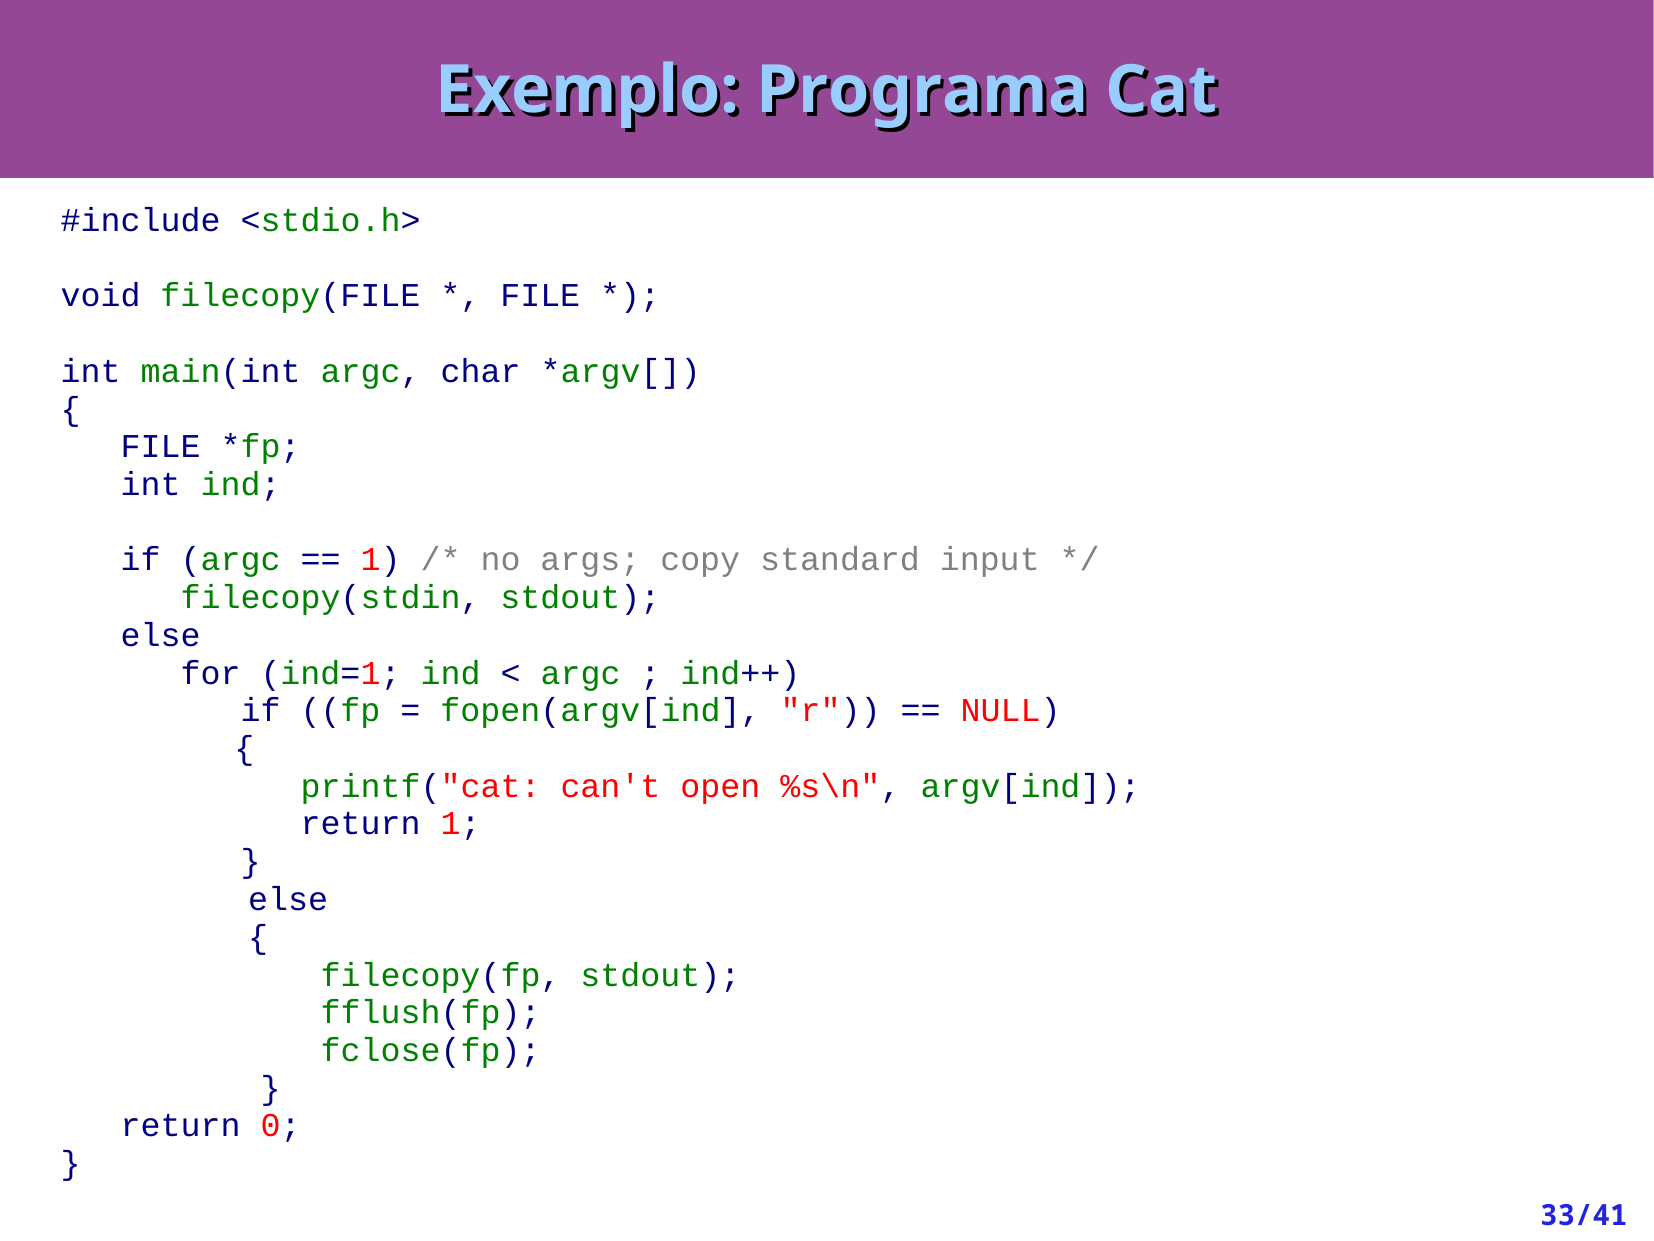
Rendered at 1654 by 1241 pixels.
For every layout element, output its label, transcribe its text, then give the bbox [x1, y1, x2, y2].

title Exemplo: Programa Cat [82, 0, 1571, 176]
text_box #include <stdio.h> void filecopy(FILE *, FILE *); int main(int argc, char *argv[]) { FILE *fp; int ind; if (argc == 1) /* no args; copy standard input */ filecopy(stdin, stdout); else for (ind=1; ind < argc ; ind++) if ((fp = fopen(argv[ind], "r")) == NULL) { printf("cat: can't open %s\n", argv[ind]); return 1; } else { filecopy(fp, stdout); fflush(fp); fclose(fp); } return 0; } [29, 191, 1595, 1235]
